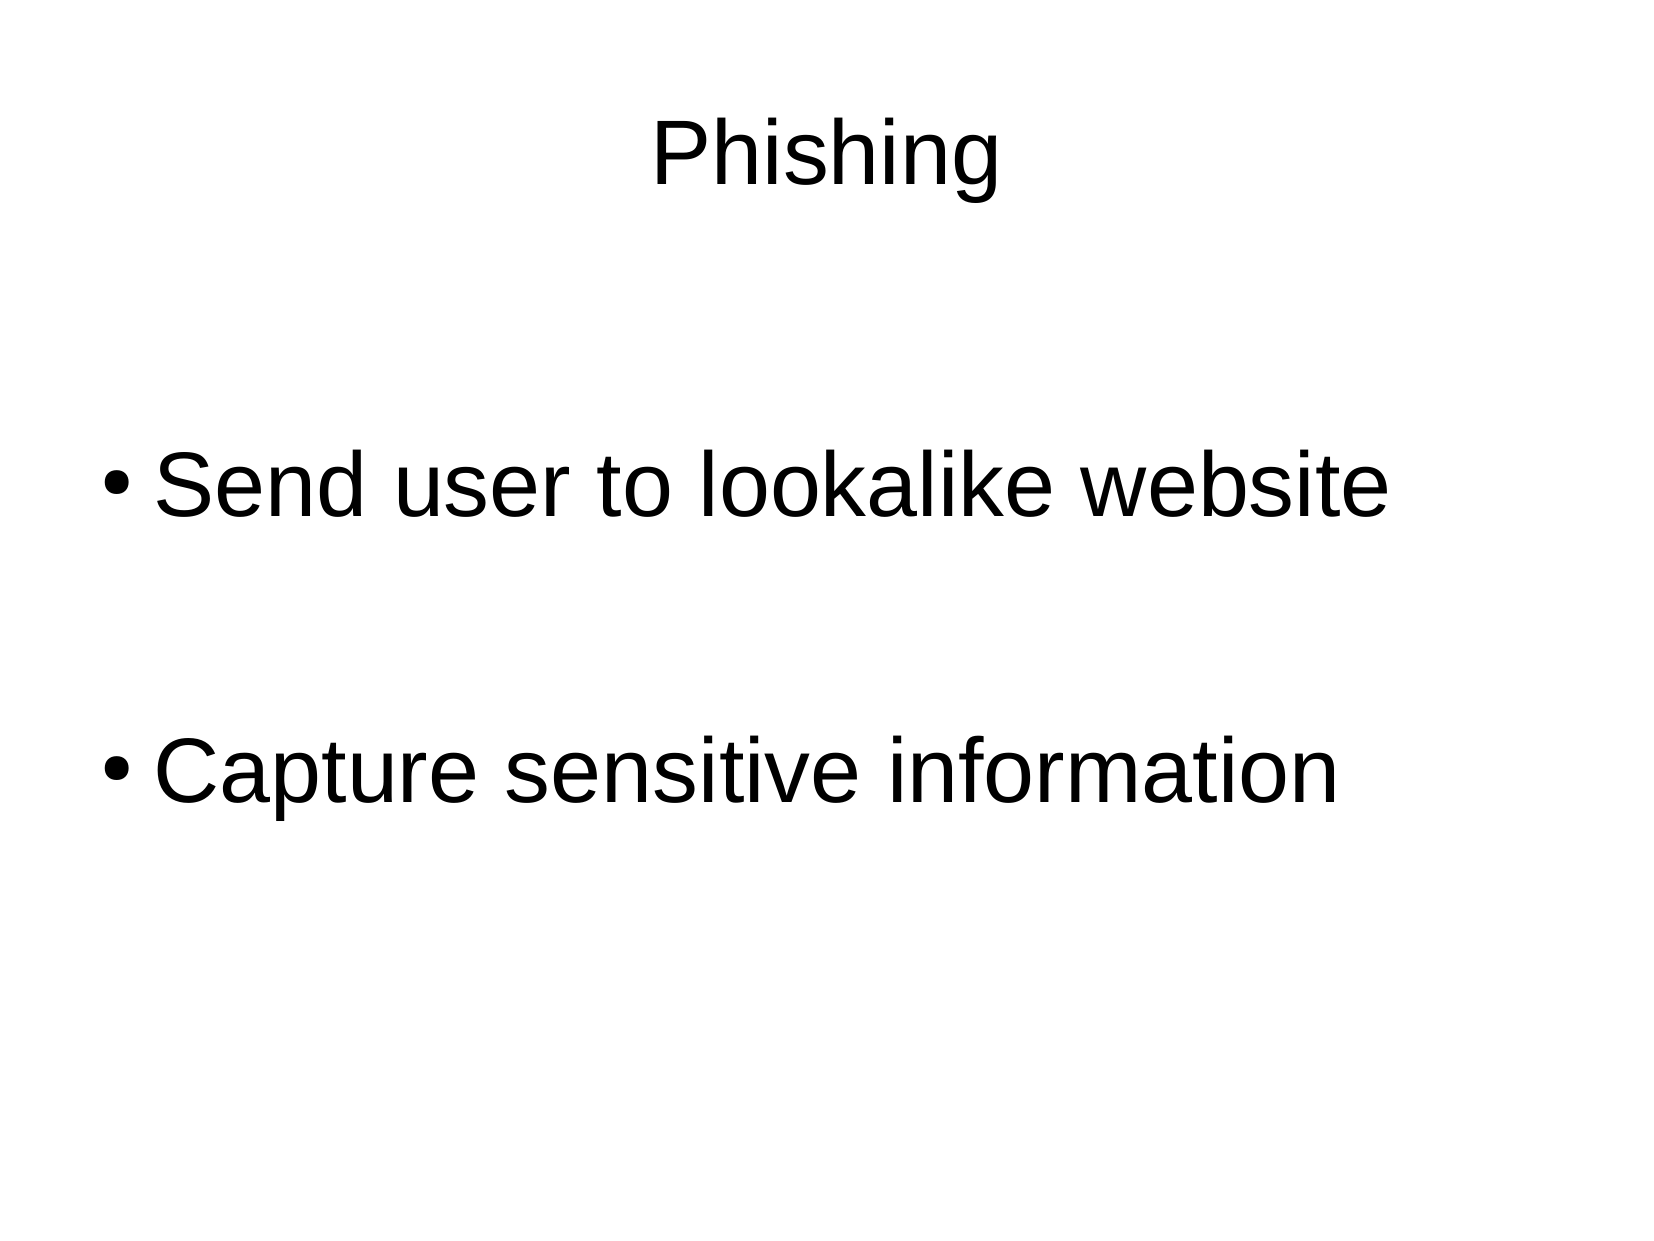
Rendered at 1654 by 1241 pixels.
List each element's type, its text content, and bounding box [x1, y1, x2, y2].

list Send user to lookalike website Capture sensitive information [82, 290, 1571, 1010]
title Phishing [82, 49, 1571, 257]
